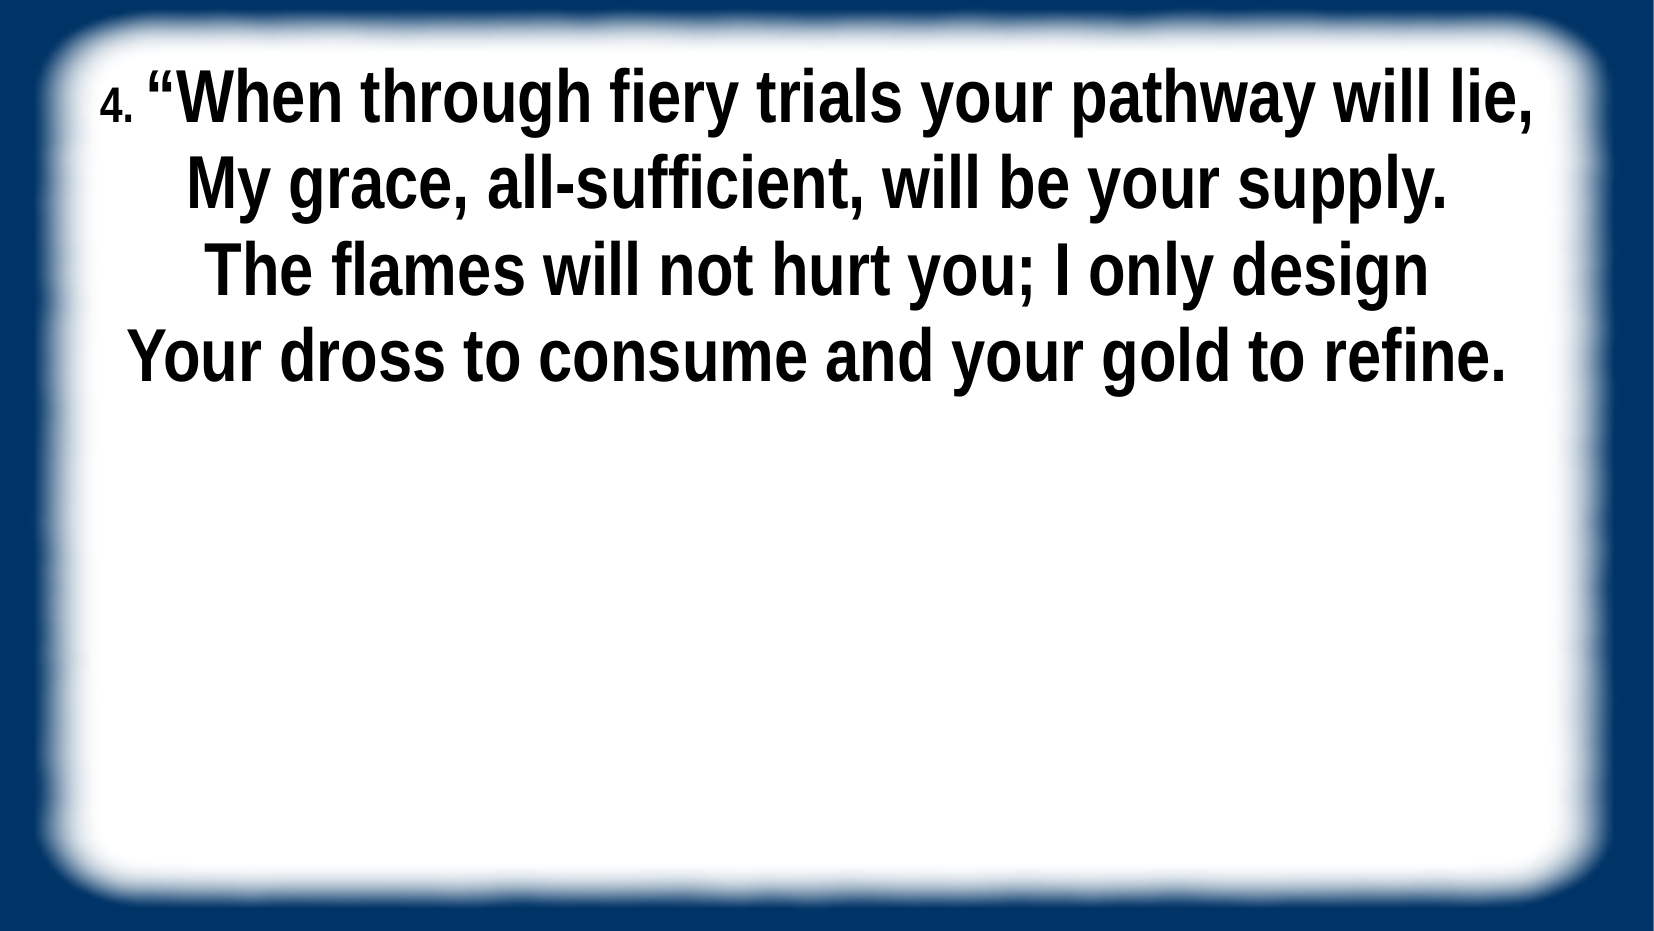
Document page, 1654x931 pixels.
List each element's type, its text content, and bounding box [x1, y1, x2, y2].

text_box 4. “When through fiery trials your pathway will lie, My grace, all-sufficient, will be your supply. The flames will not hurt you; I only design Your dross to consume and your gold to refine. [75, 45, 1561, 406]
picture [0, 0, 1654, 931]
